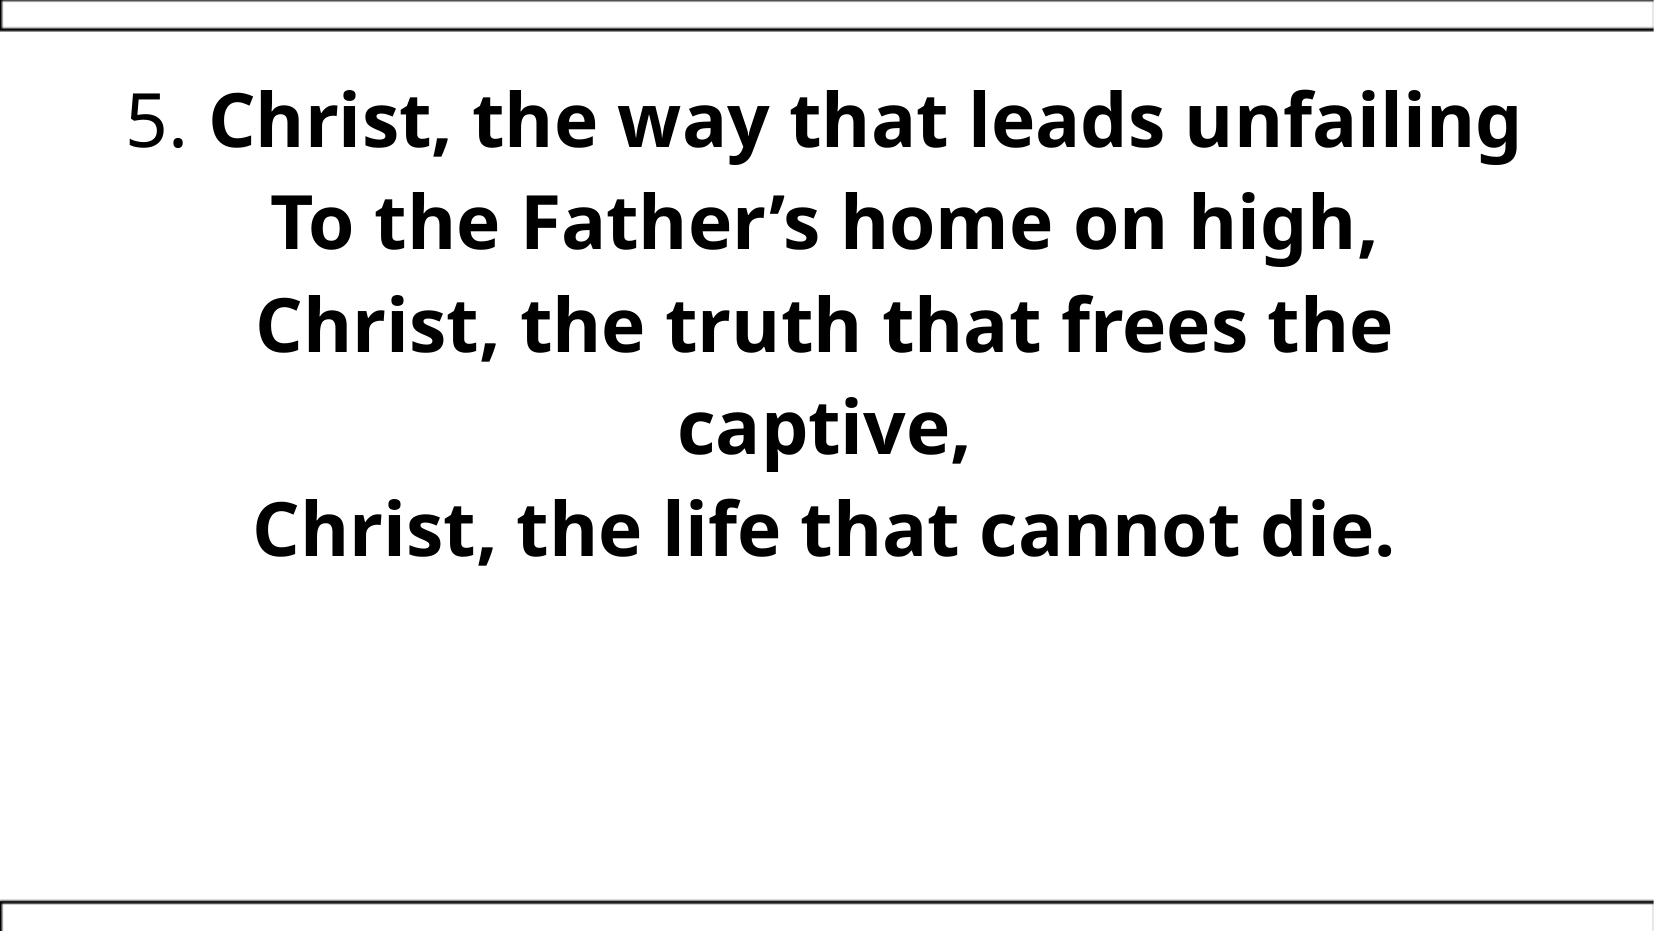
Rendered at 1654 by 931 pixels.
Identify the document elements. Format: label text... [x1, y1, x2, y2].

text_box 5. Christ, the way that leads unfailing To the Father’s home on high, Christ, the truth that frees the captive, Christ, the life that cannot die. [105, 60, 1546, 475]
picture [0, 0, 1654, 931]
